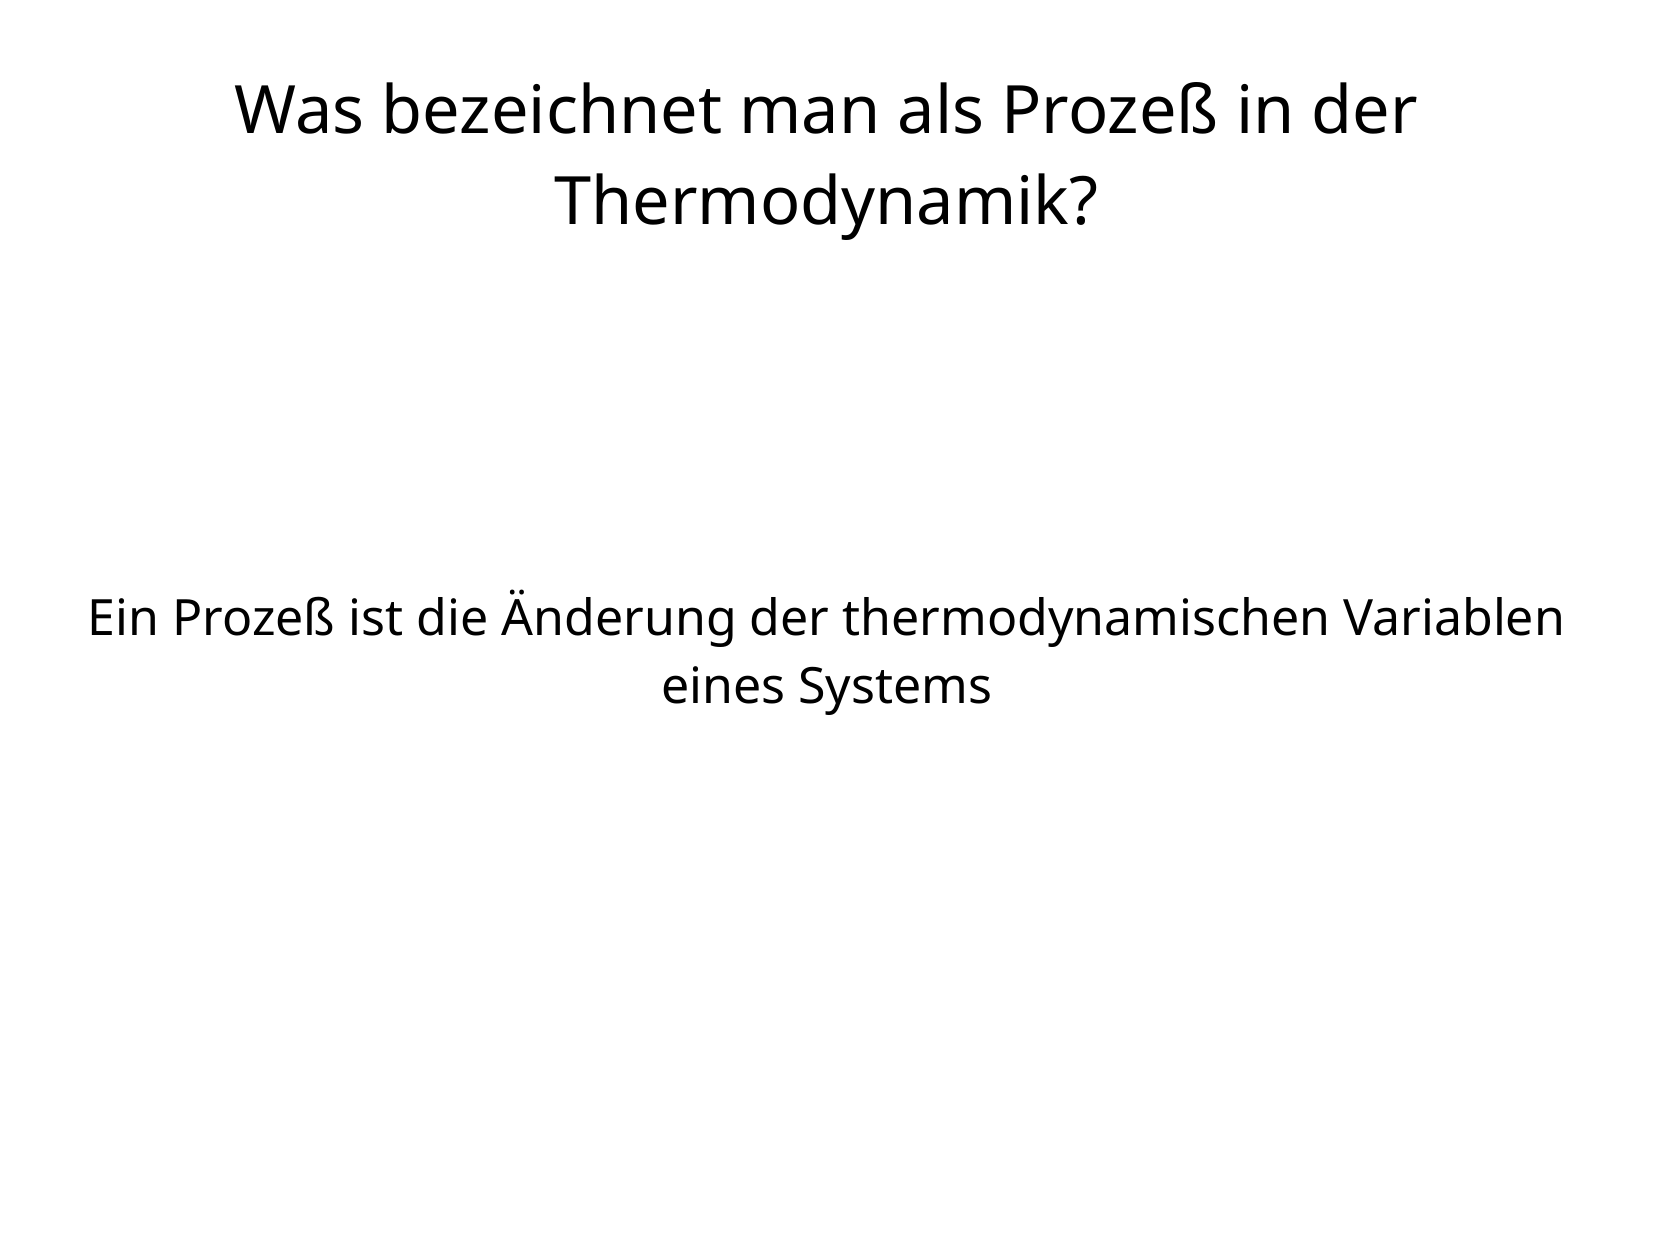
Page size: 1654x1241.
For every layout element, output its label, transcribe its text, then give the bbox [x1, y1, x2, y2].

subtitle Ein Prozeß ist die Änderung der thermodynamischen Variablen eines Systems [82, 290, 1571, 1010]
title Was bezeichnet man als Prozeß in der Thermodynamik? [82, 49, 1571, 257]
